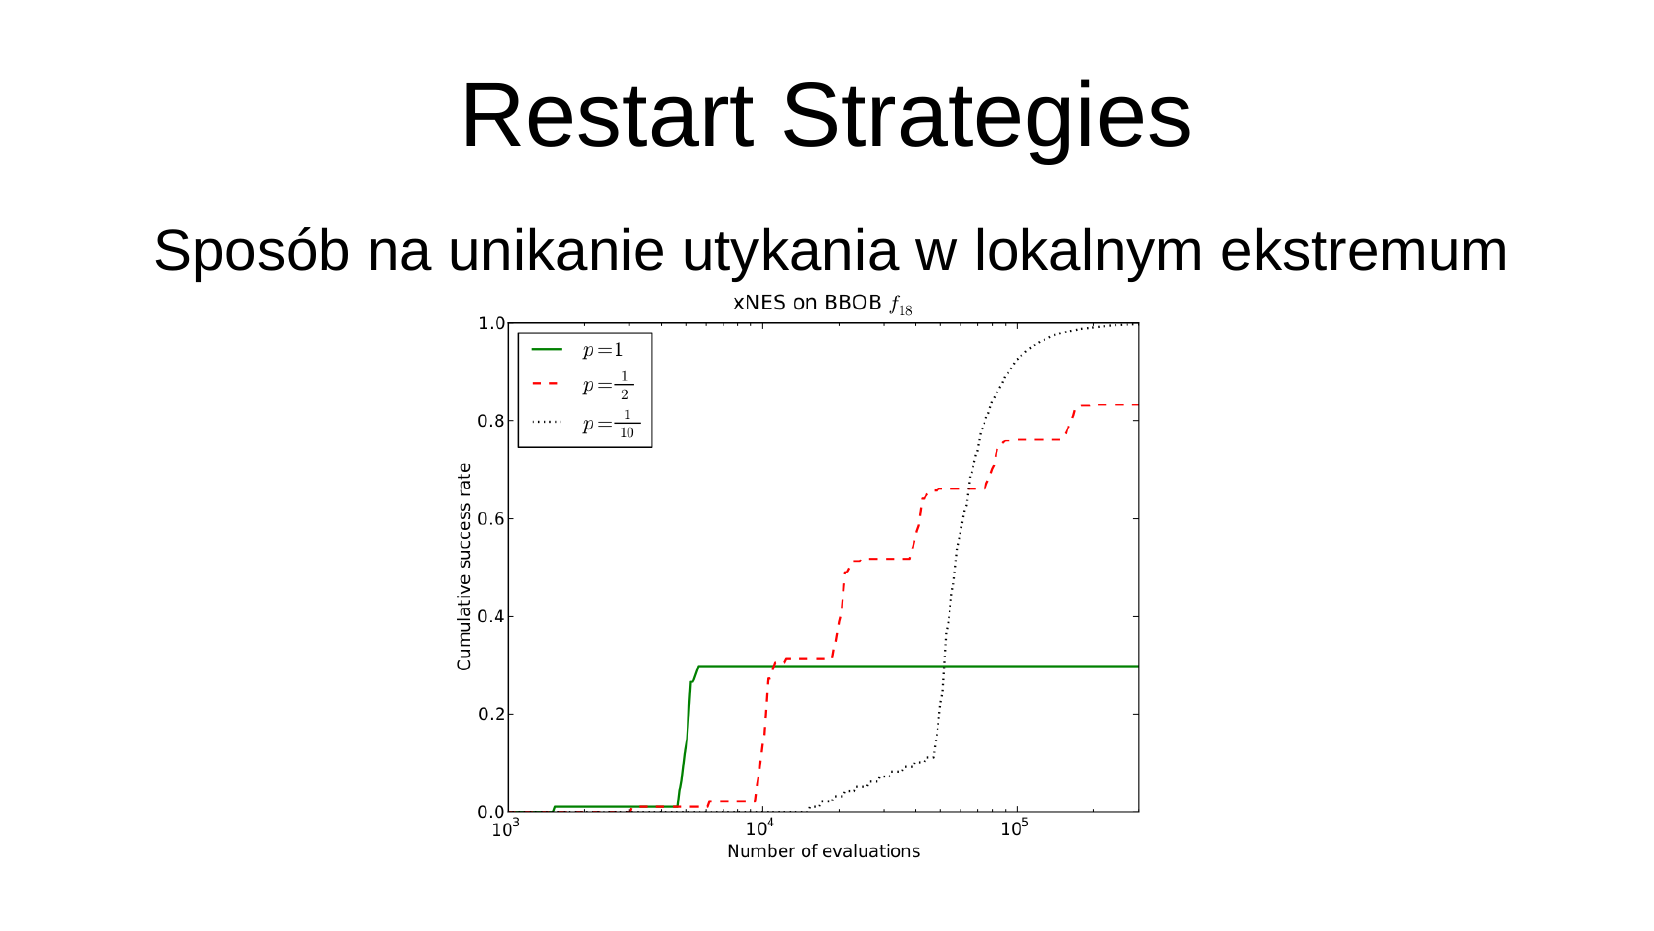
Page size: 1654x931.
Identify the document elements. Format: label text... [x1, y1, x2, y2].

title Restart Strategies [82, 37, 1571, 193]
picture [450, 284, 1151, 886]
list Sposób na unikanie utykania w lokalnym ekstremum [82, 217, 1571, 758]
